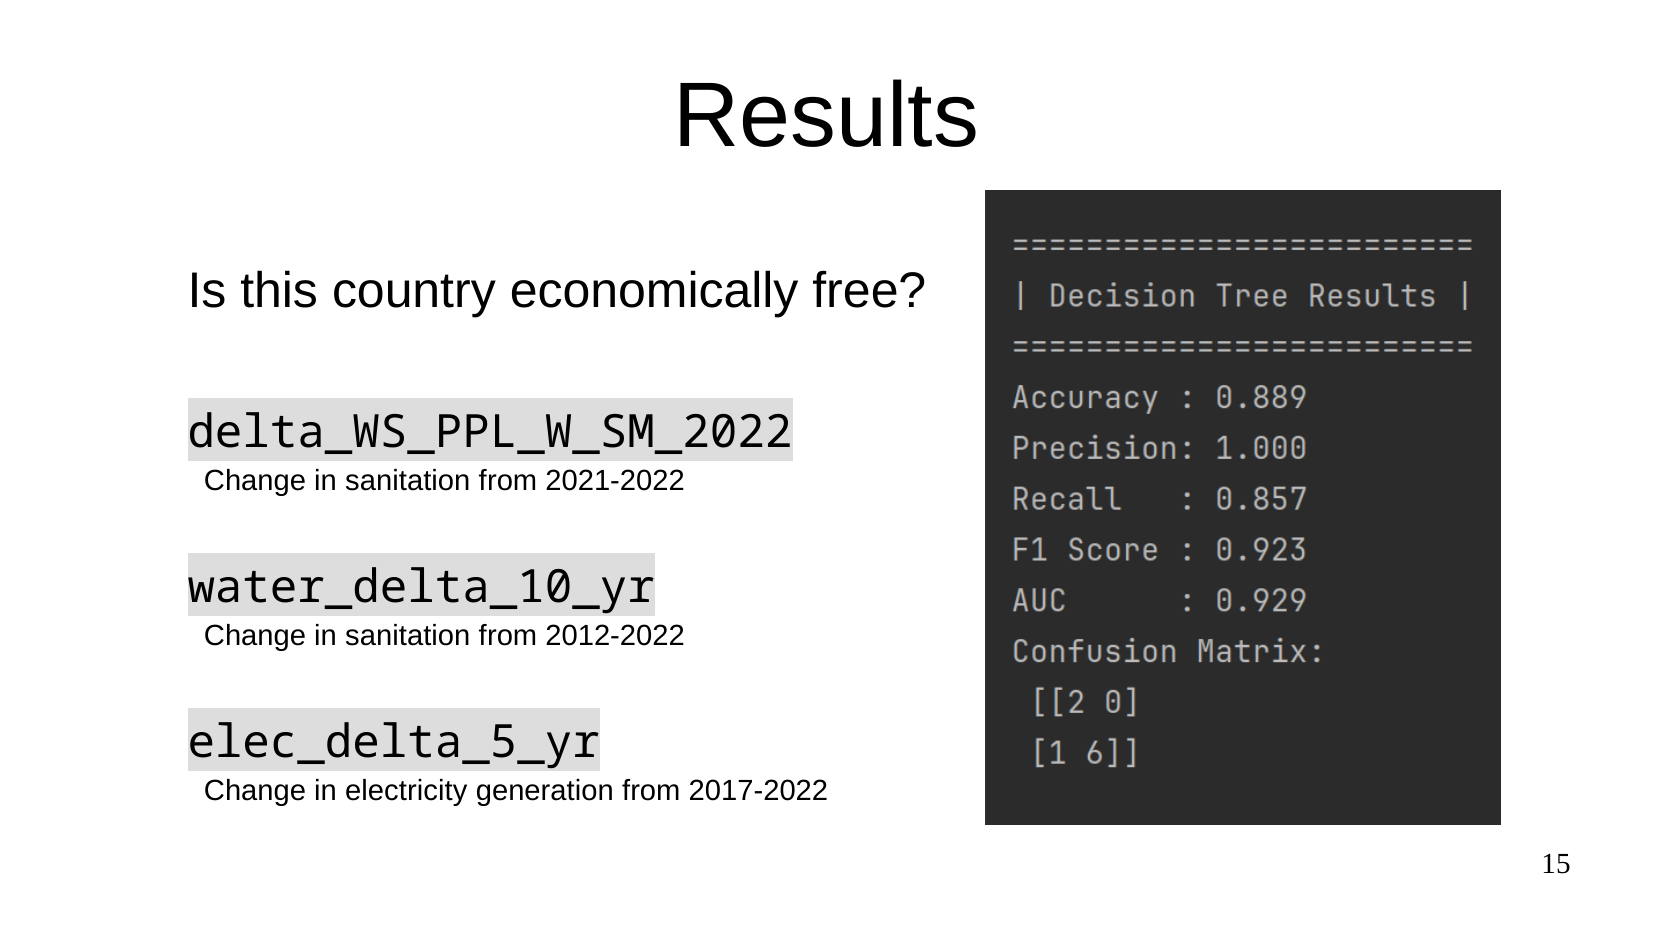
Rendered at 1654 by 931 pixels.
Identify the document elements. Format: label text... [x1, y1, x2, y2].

picture [985, 190, 1501, 826]
text_box Is this country economically free? delta_WS_PPL_W_SM_2022 Change in sanitation from 2021-2022 water_delta_10_yr Change in sanitation from 2012-2022 elec_delta_5_yr Change in electricity generation from 2017-2022 [187, 262, 938, 758]
title Results [82, 37, 1571, 193]
